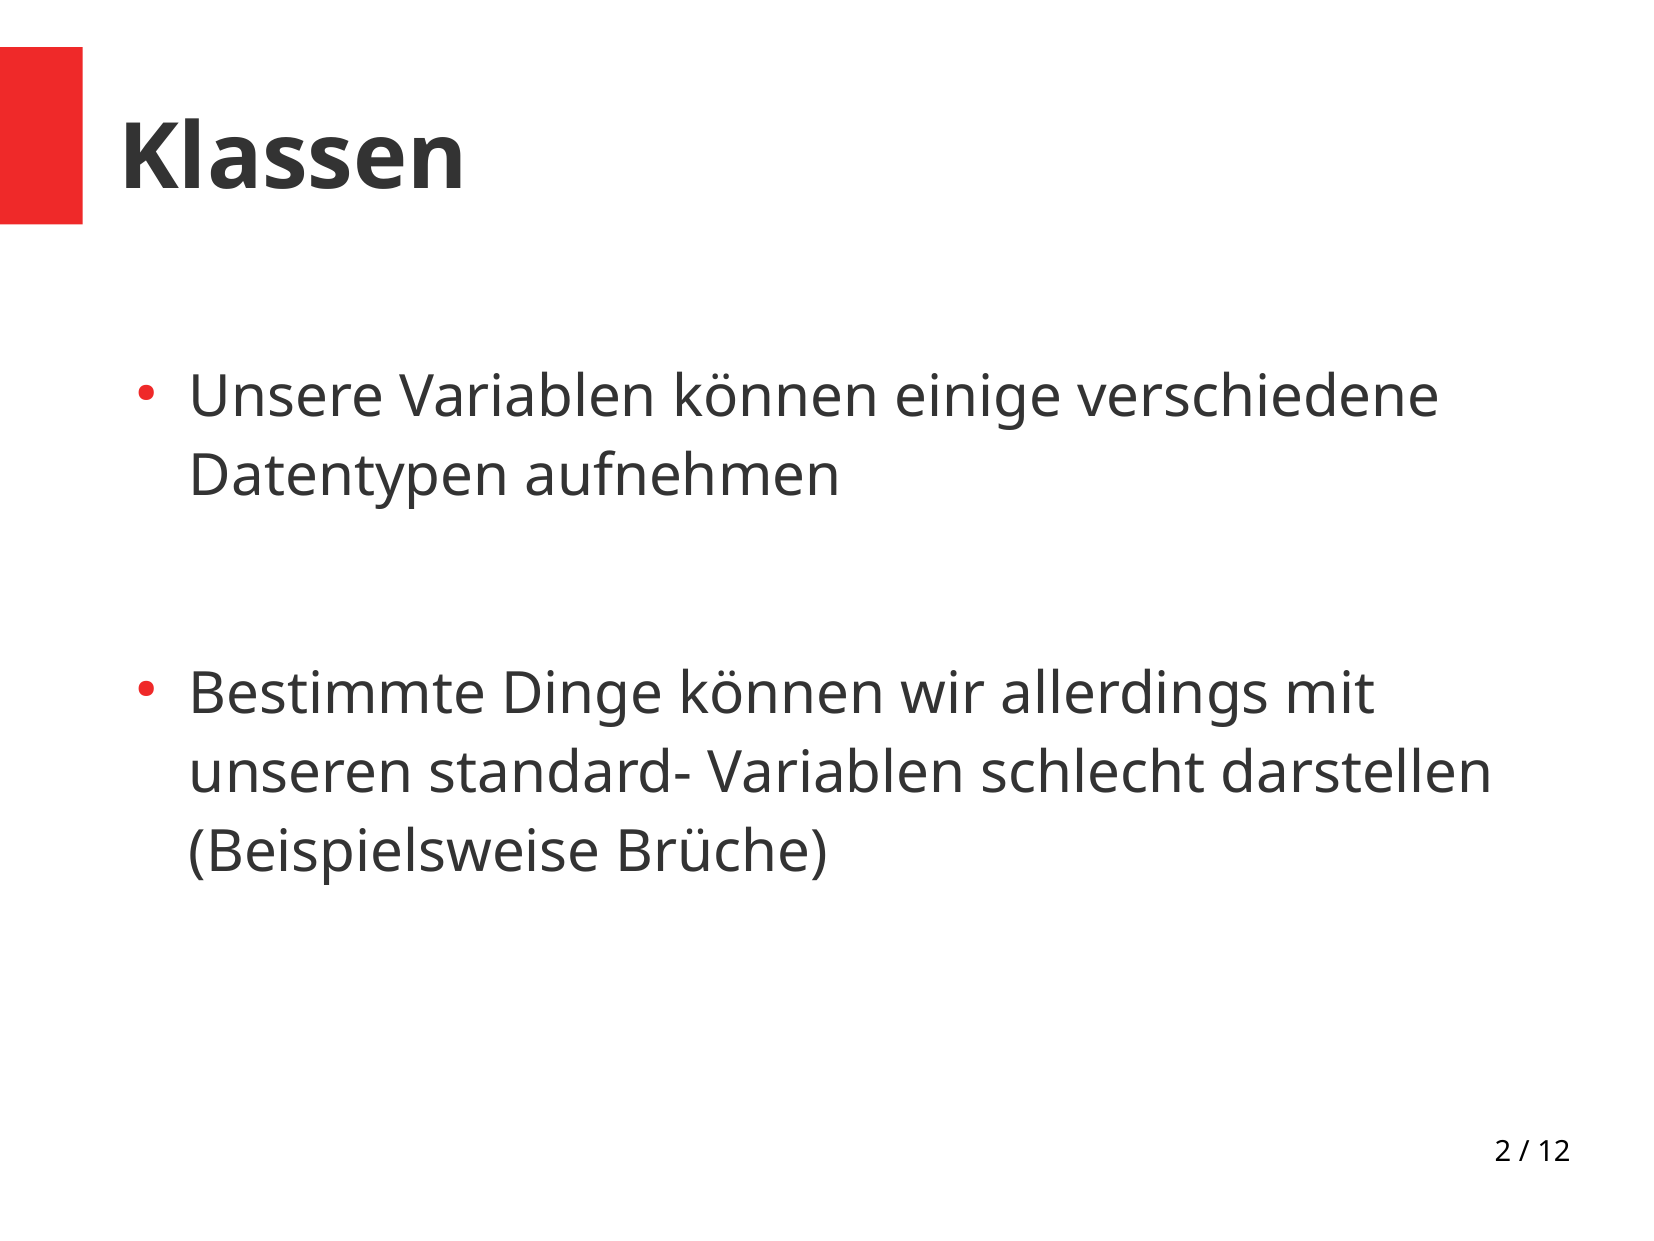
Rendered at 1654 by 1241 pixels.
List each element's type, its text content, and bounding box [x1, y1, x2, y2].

list Unsere Variablen können einige verschiedene Datentypen aufnehmen Bestimmte Dinge können wir allerdings mit unseren standard- Variablen schlecht darstellen (Beispielsweise Brüche) [118, 354, 1536, 1074]
title Klassen [118, 49, 1571, 257]
